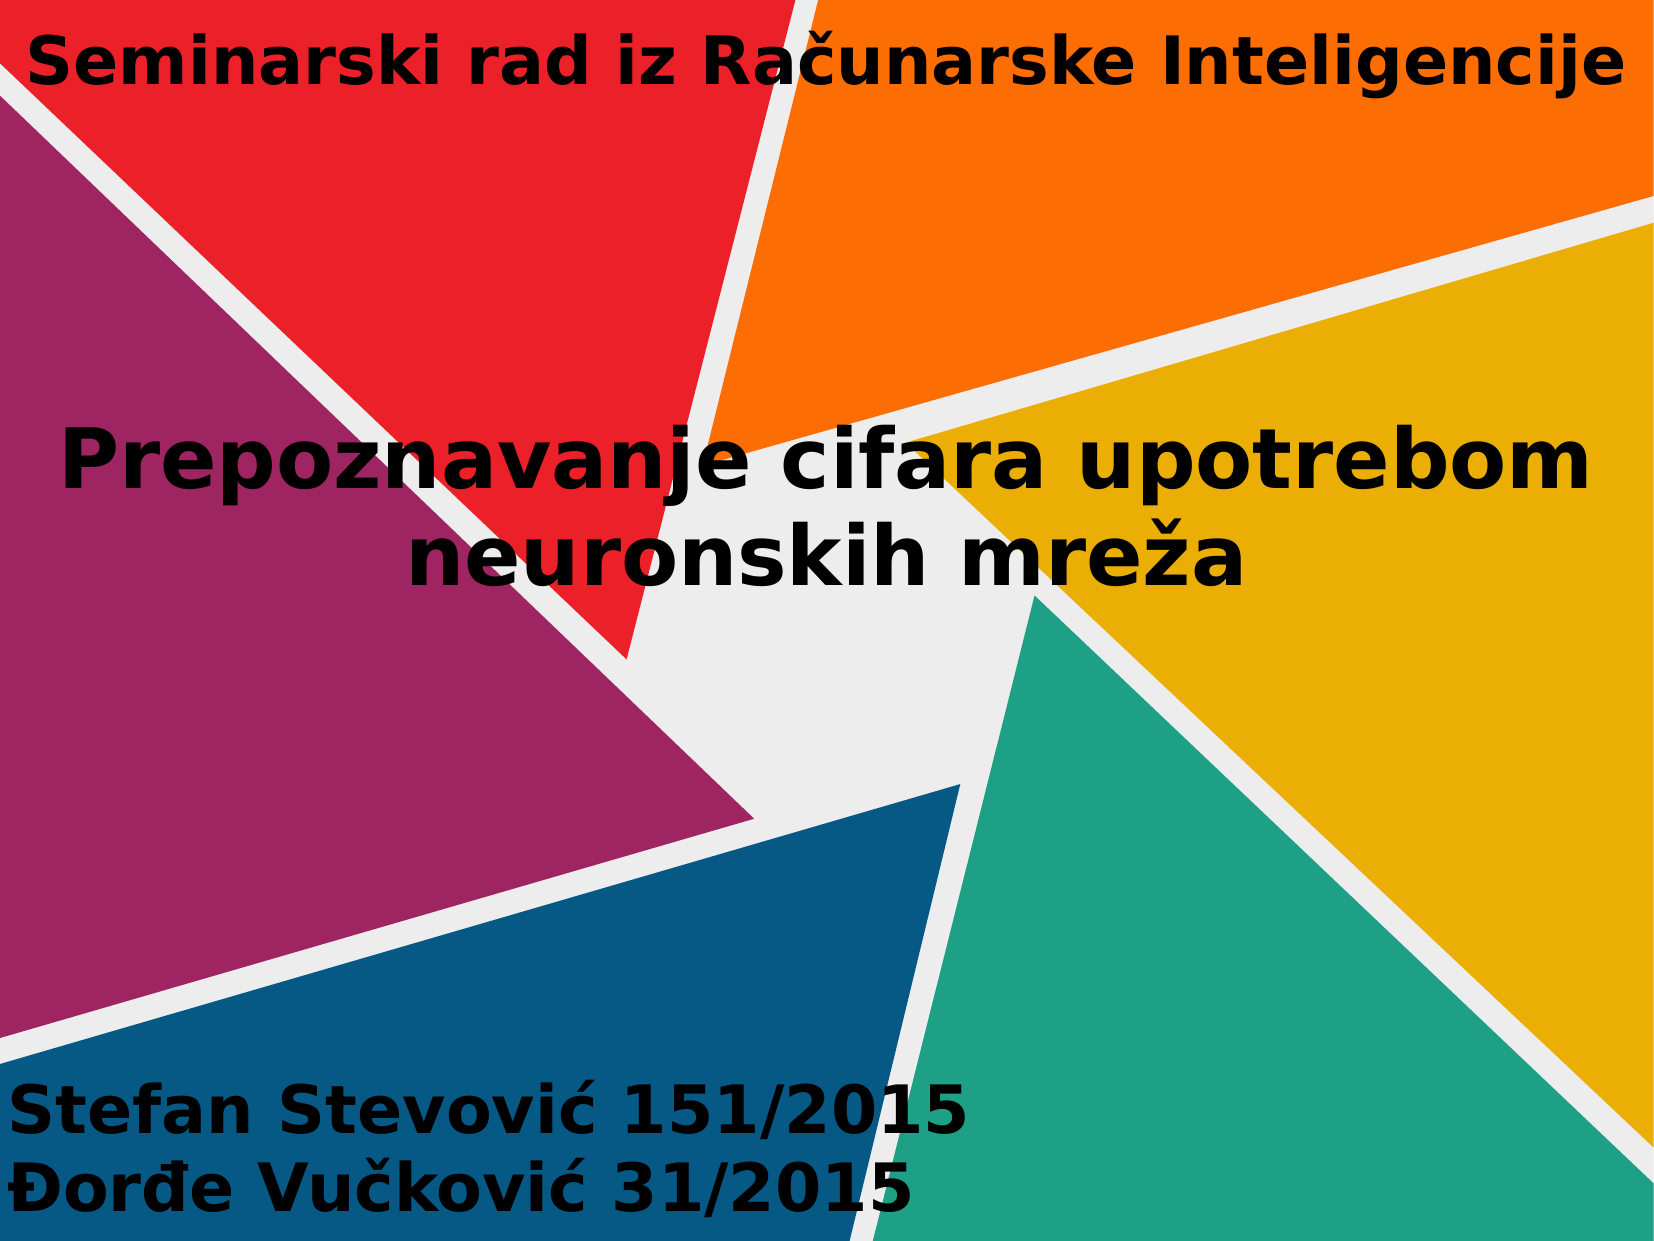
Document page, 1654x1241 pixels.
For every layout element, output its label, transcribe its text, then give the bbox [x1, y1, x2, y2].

subtitle Seminarski rad iz Računarske Inteligencije Prepoznavanje cifara upotrebom neuronskih mreža Stefan Stevović 151/2015 Đorđe Vučković 31/2015 [0, 0, 1654, 1241]
